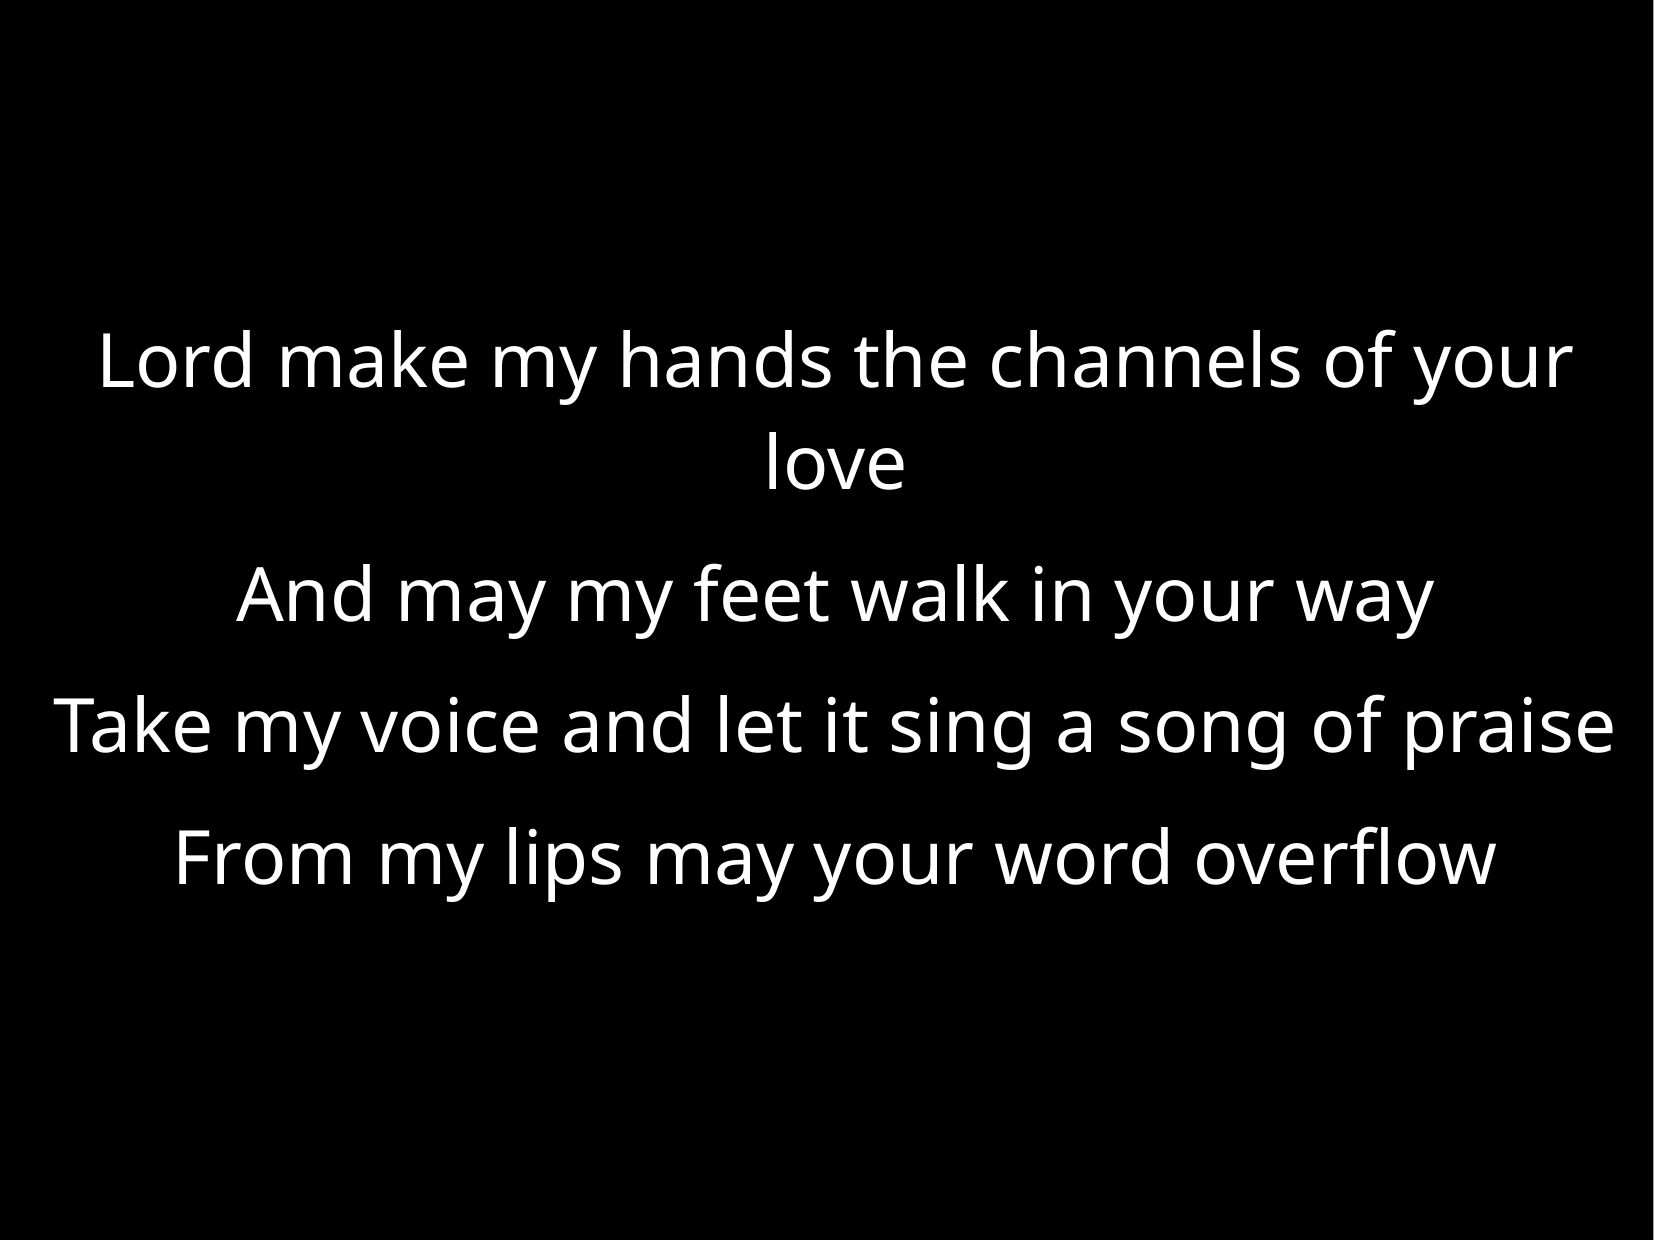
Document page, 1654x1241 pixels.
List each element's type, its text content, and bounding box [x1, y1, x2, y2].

list Lord make my hands the channels of your love And may my feet walk in your way Take my voice and let it sing a song of praise From my lips may your word overflow [0, 307, 1654, 1229]
